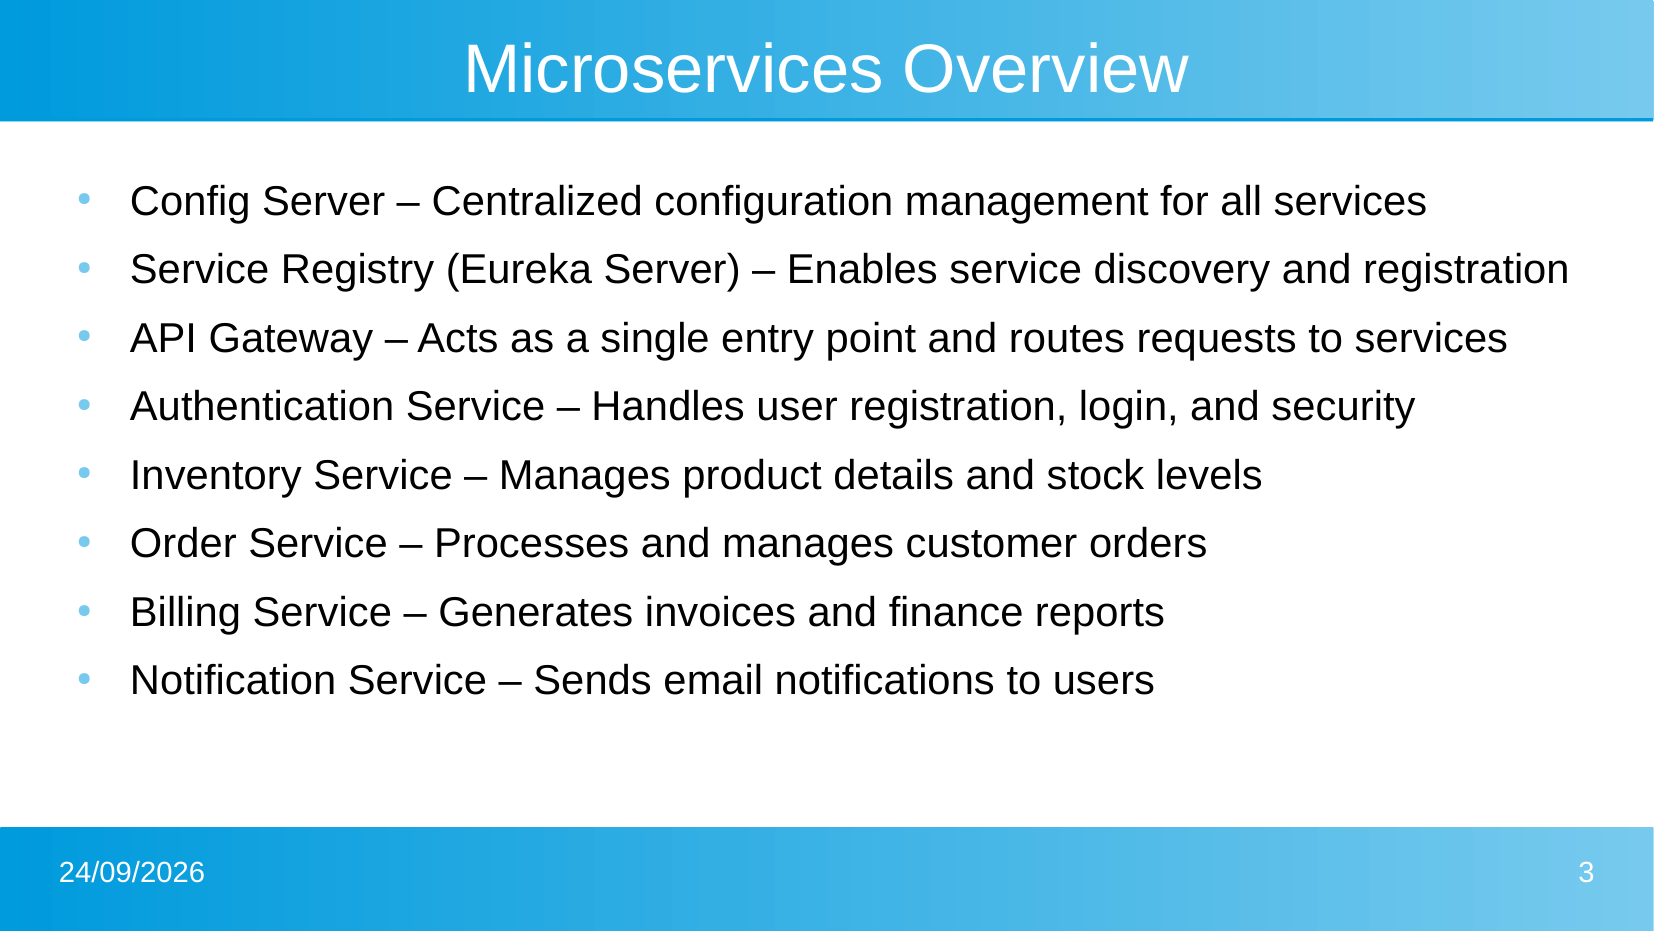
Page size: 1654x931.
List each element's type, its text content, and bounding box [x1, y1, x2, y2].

title Microservices Overview [59, 29, 1595, 108]
list Config Server – Centralized configuration management for all services Service Registry (Eureka Server) – Enables service discovery and registration API Gateway – Acts as a single entry point and routes requests to services Authentication Service – Handles user registration, login, and security Inventory Service – Manages product details and stock levels Order Service – Processes and manages customer orders Billing Service – Generates invoices and finance reports Notification Service – Sends email notifications to users [59, 177, 1595, 768]
